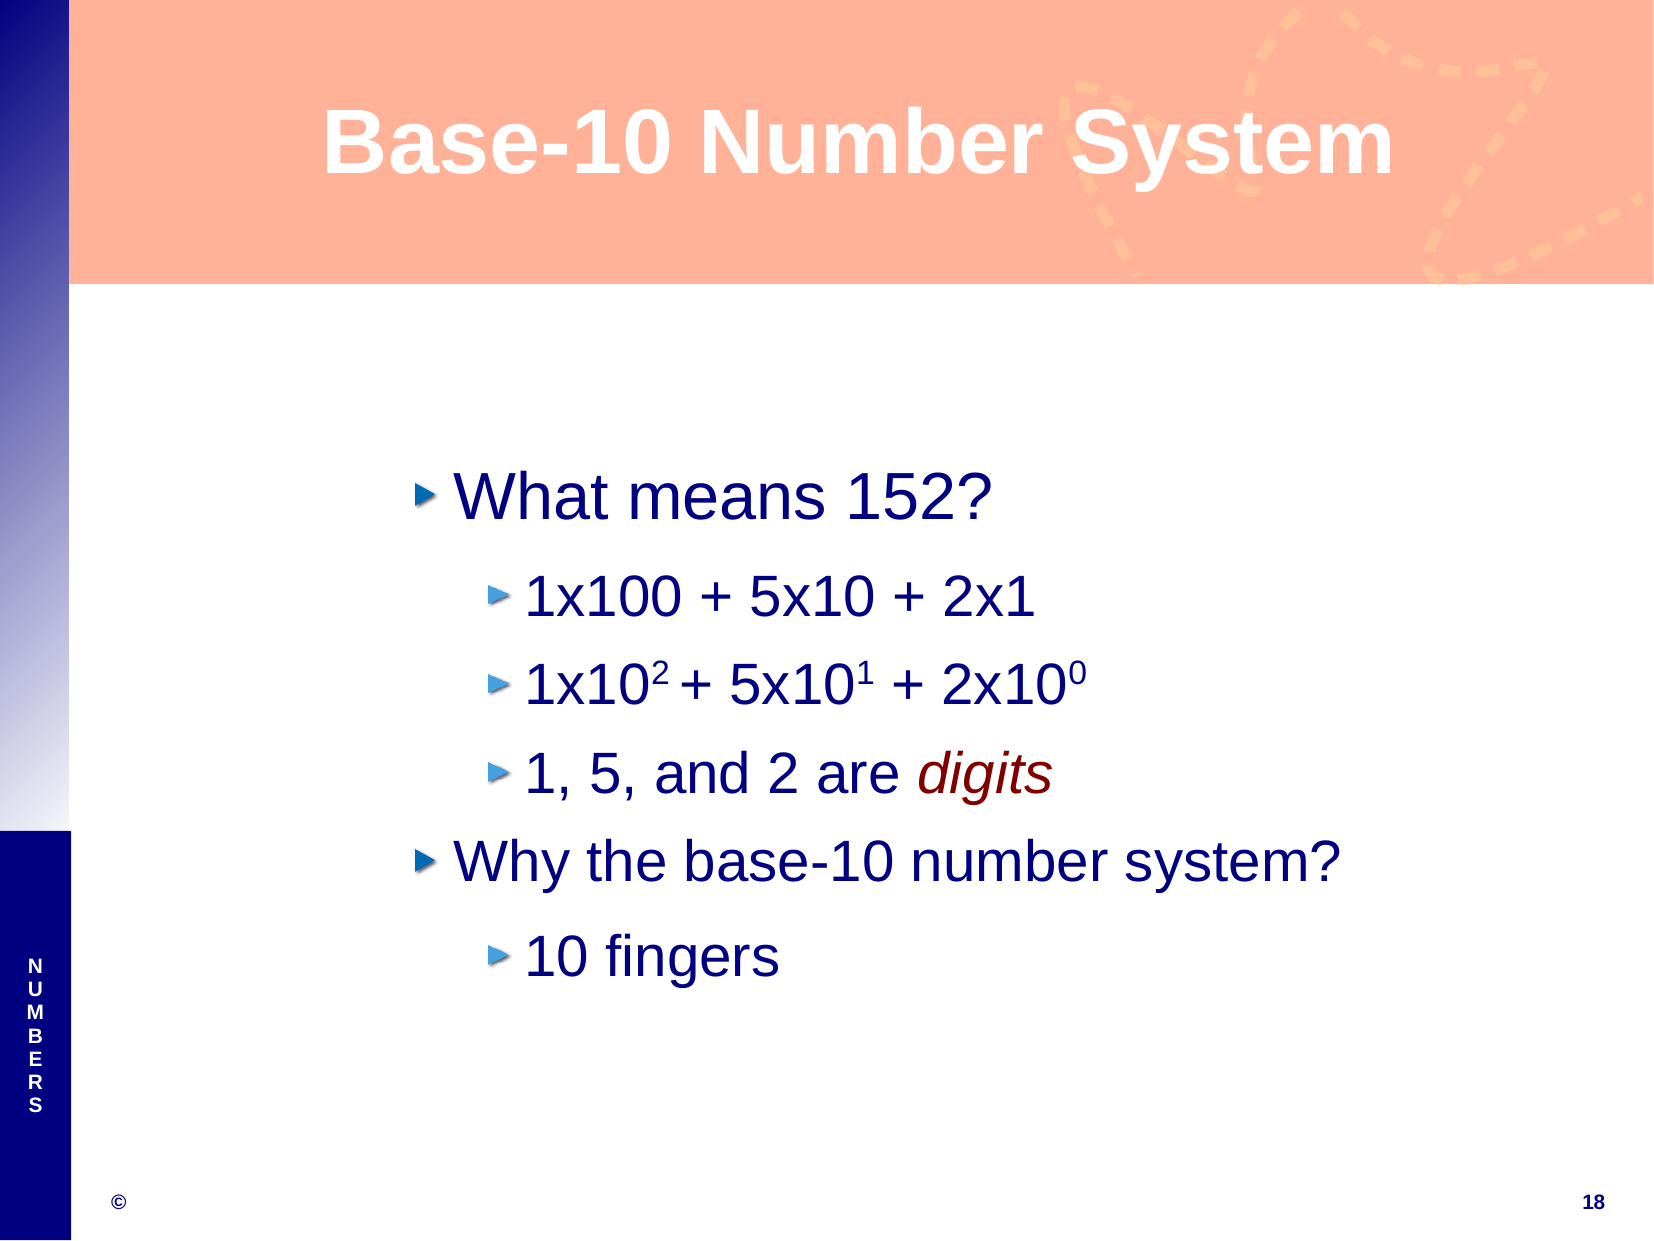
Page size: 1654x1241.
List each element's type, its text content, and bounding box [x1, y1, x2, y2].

list What means 152? 1x100 + 5x10 + 2x1 1x102 + 5x101 + 2x100 1, 5, and 2 are digits Why the base-10 number system? 10 fingers [382, 459, 1358, 1030]
title Base-10 Number System [103, 37, 1617, 246]
text_box N U M B E R S [0, 830, 71, 1241]
